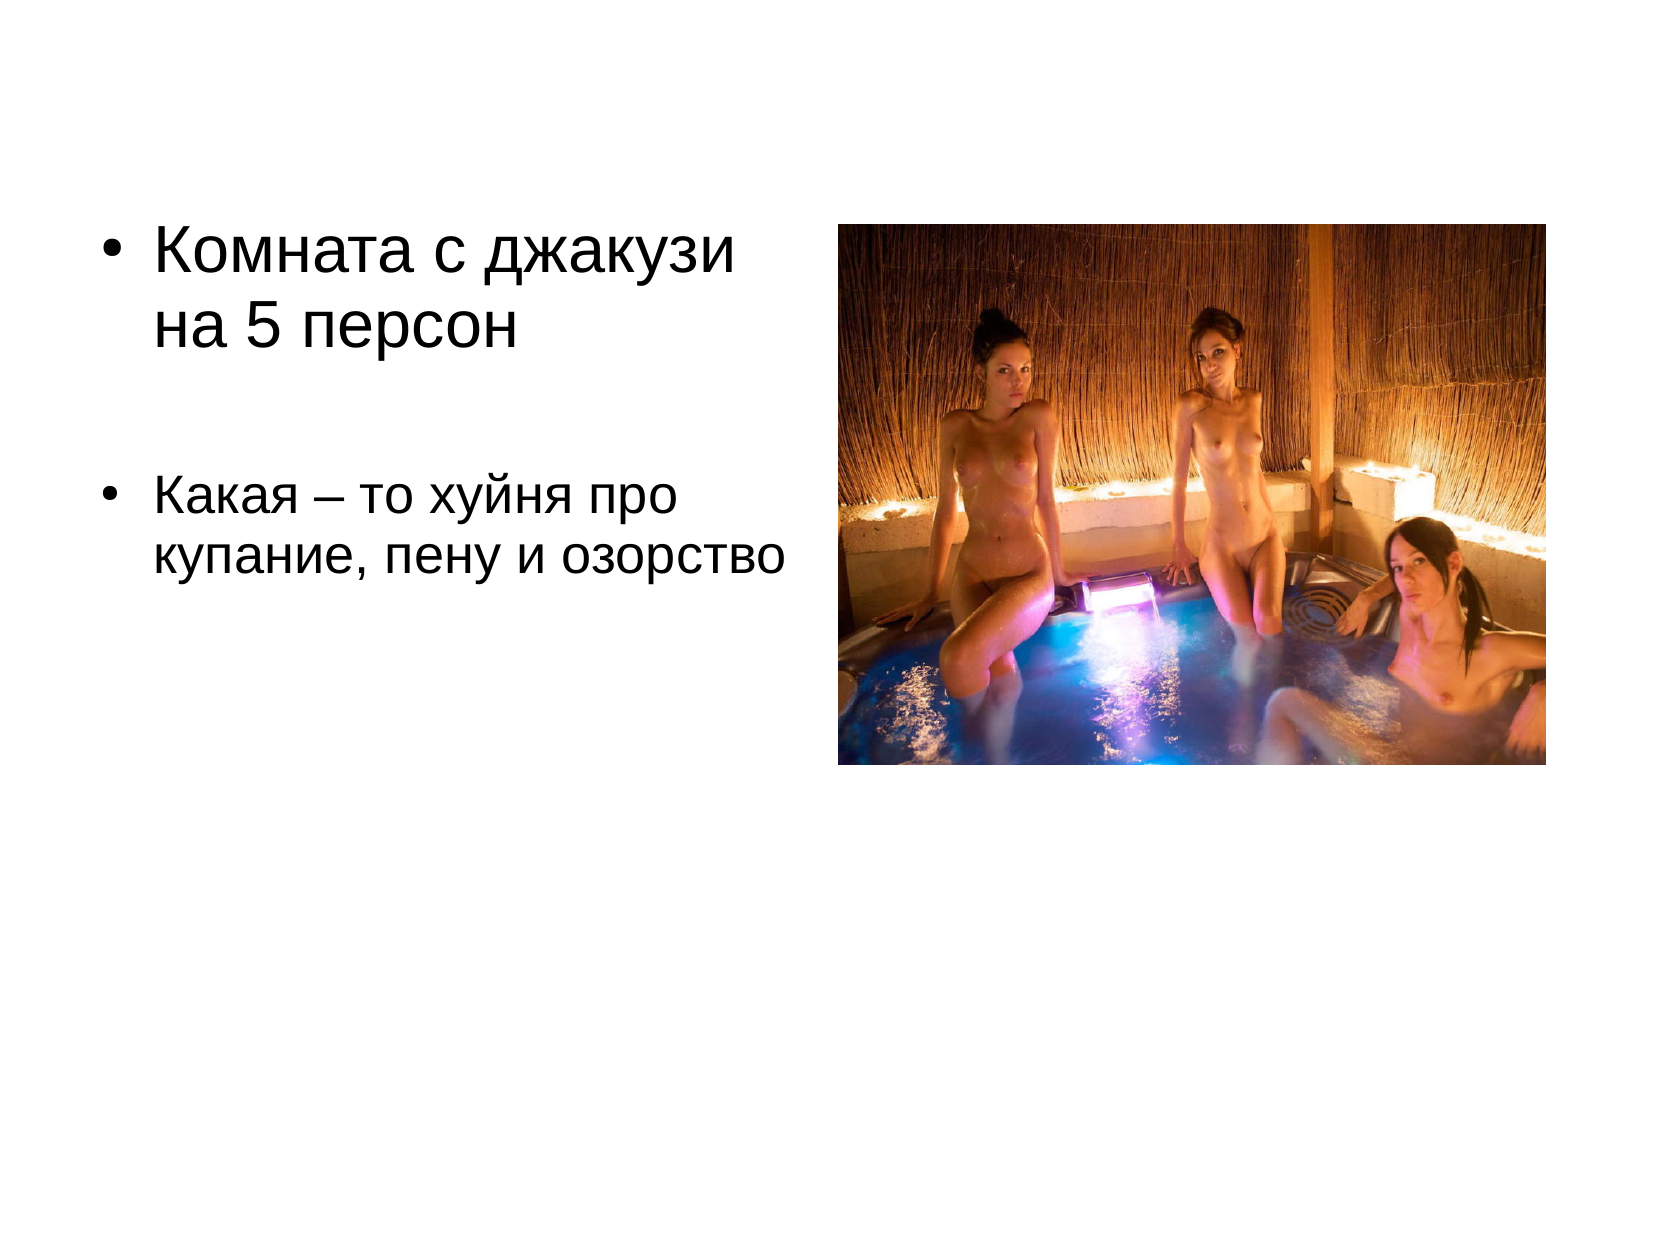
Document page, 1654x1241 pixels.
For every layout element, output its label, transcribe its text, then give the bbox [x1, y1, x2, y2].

list Комната с джакузи на 5 персон [82, 212, 809, 360]
picture [838, 224, 1546, 766]
list Какая – то хуйня про купание, пену и озорство [82, 360, 809, 703]
